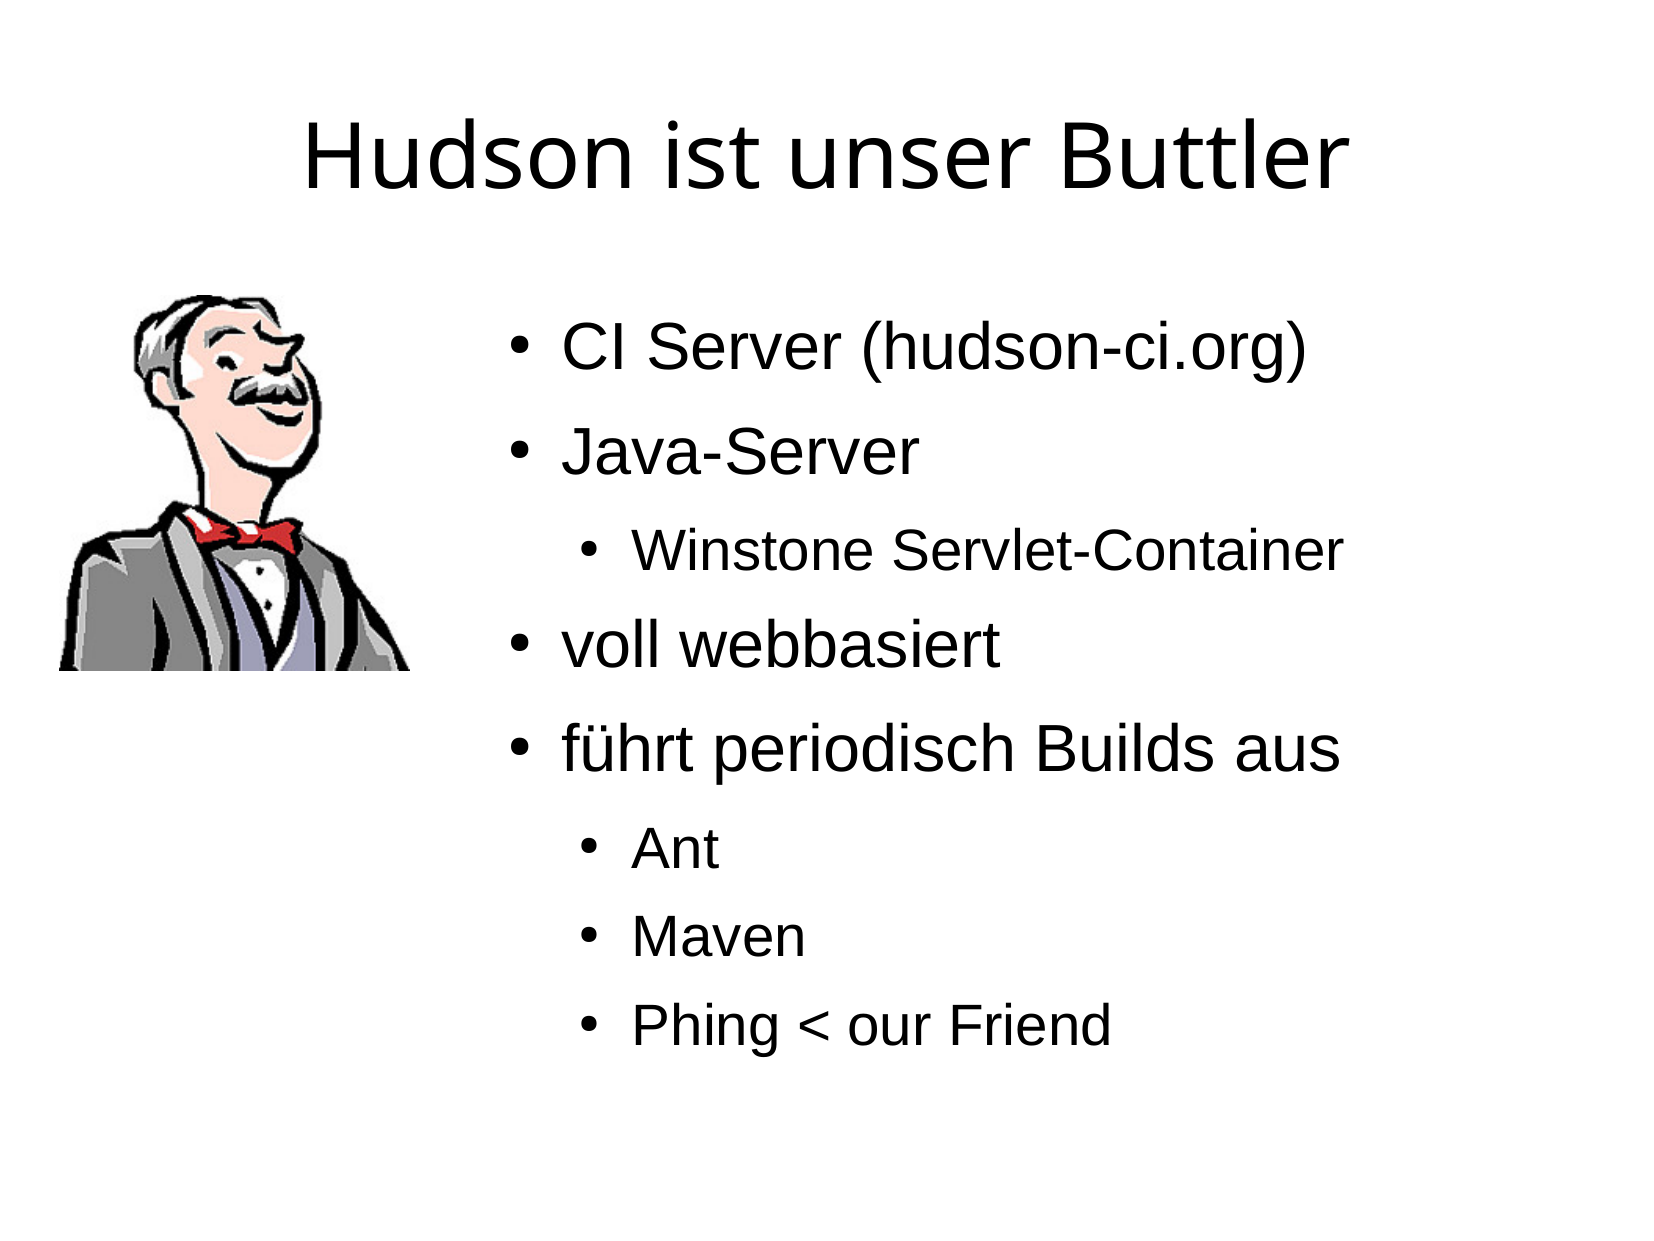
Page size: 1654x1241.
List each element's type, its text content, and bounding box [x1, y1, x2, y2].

title Hudson ist unser Buttler [82, 49, 1571, 257]
picture [59, 295, 410, 671]
list CI Server (hudson-ci.org) Java-Server Winstone Servlet-Container voll webbasiert führt periodisch Builds aus Ant Maven Phing < our Friend [490, 309, 1441, 1099]
